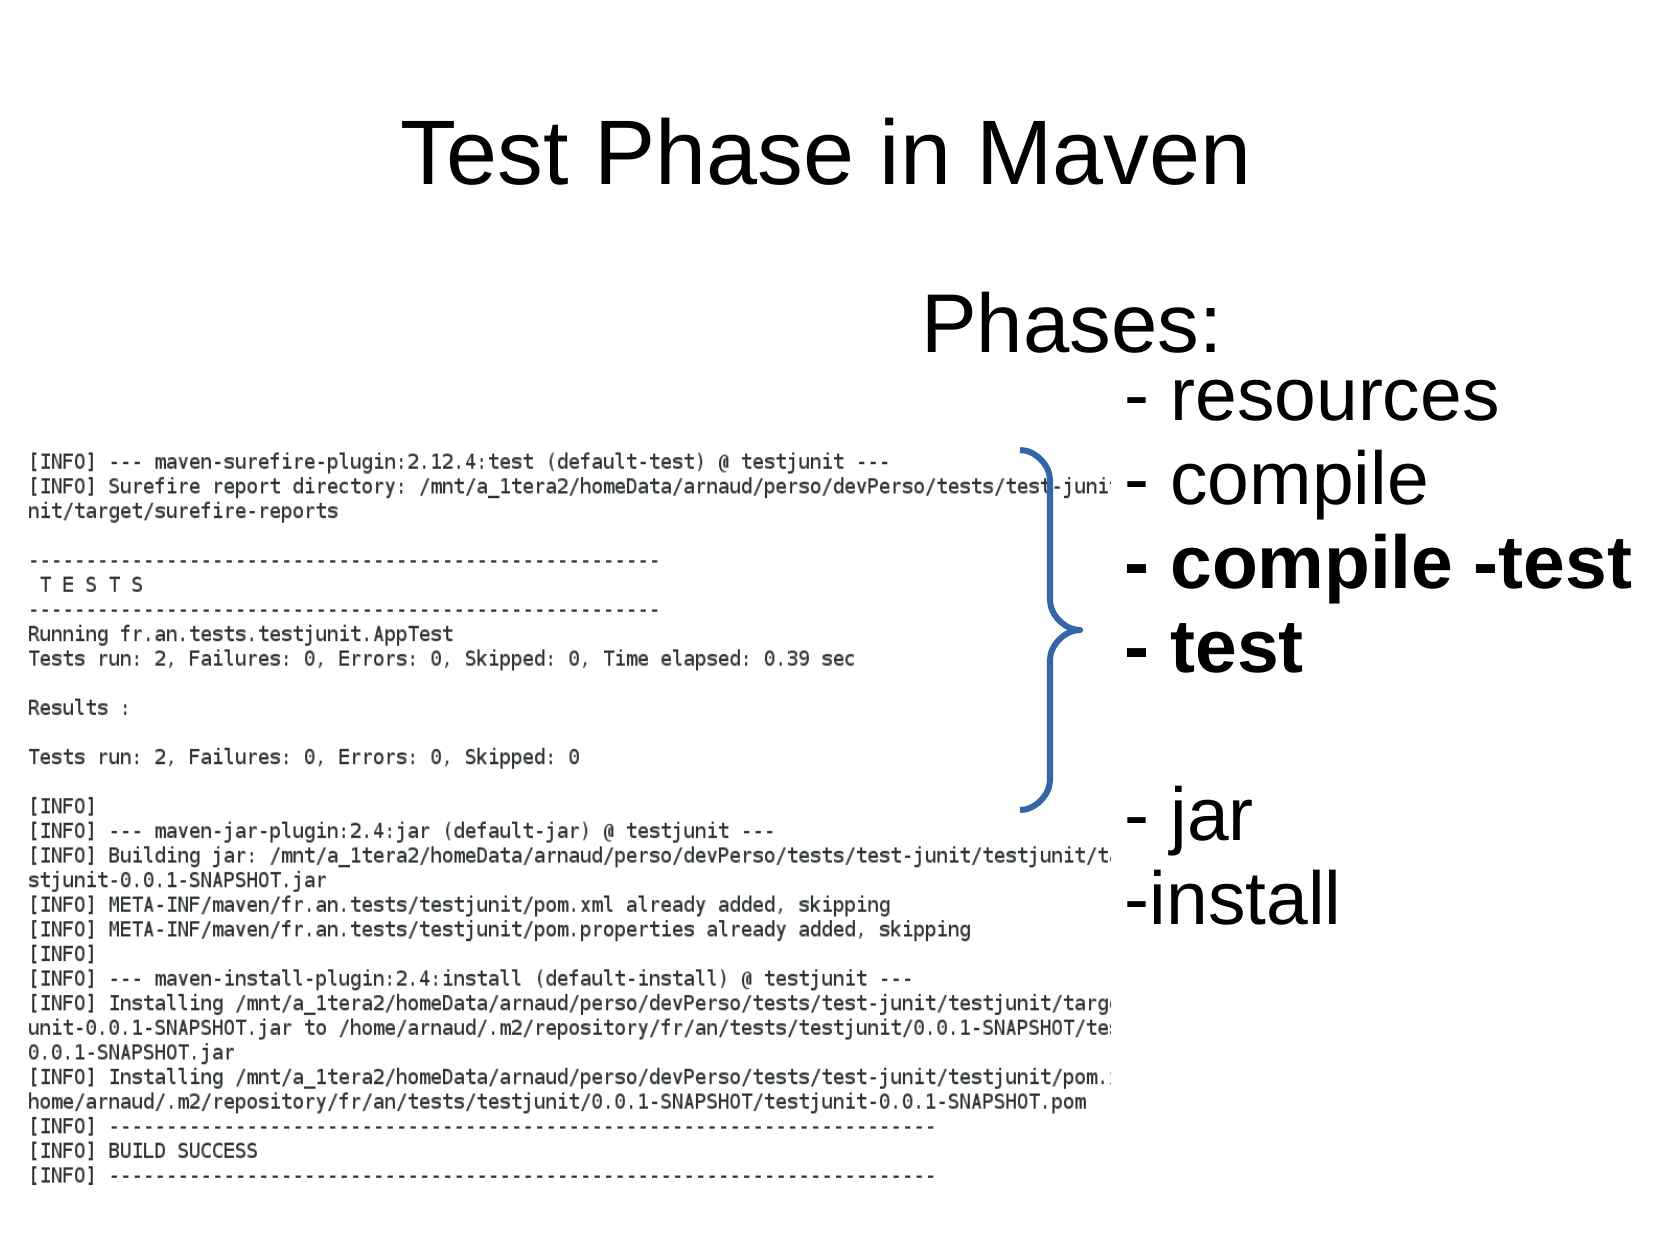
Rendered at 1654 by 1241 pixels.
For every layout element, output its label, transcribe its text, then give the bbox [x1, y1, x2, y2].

title Test Phase in Maven [82, 49, 1571, 257]
picture [27, 449, 1111, 1186]
text_box - resources - compile - compile -test - test - jar -install [1110, 345, 1654, 1086]
text_box Phases: [906, 270, 1321, 378]
